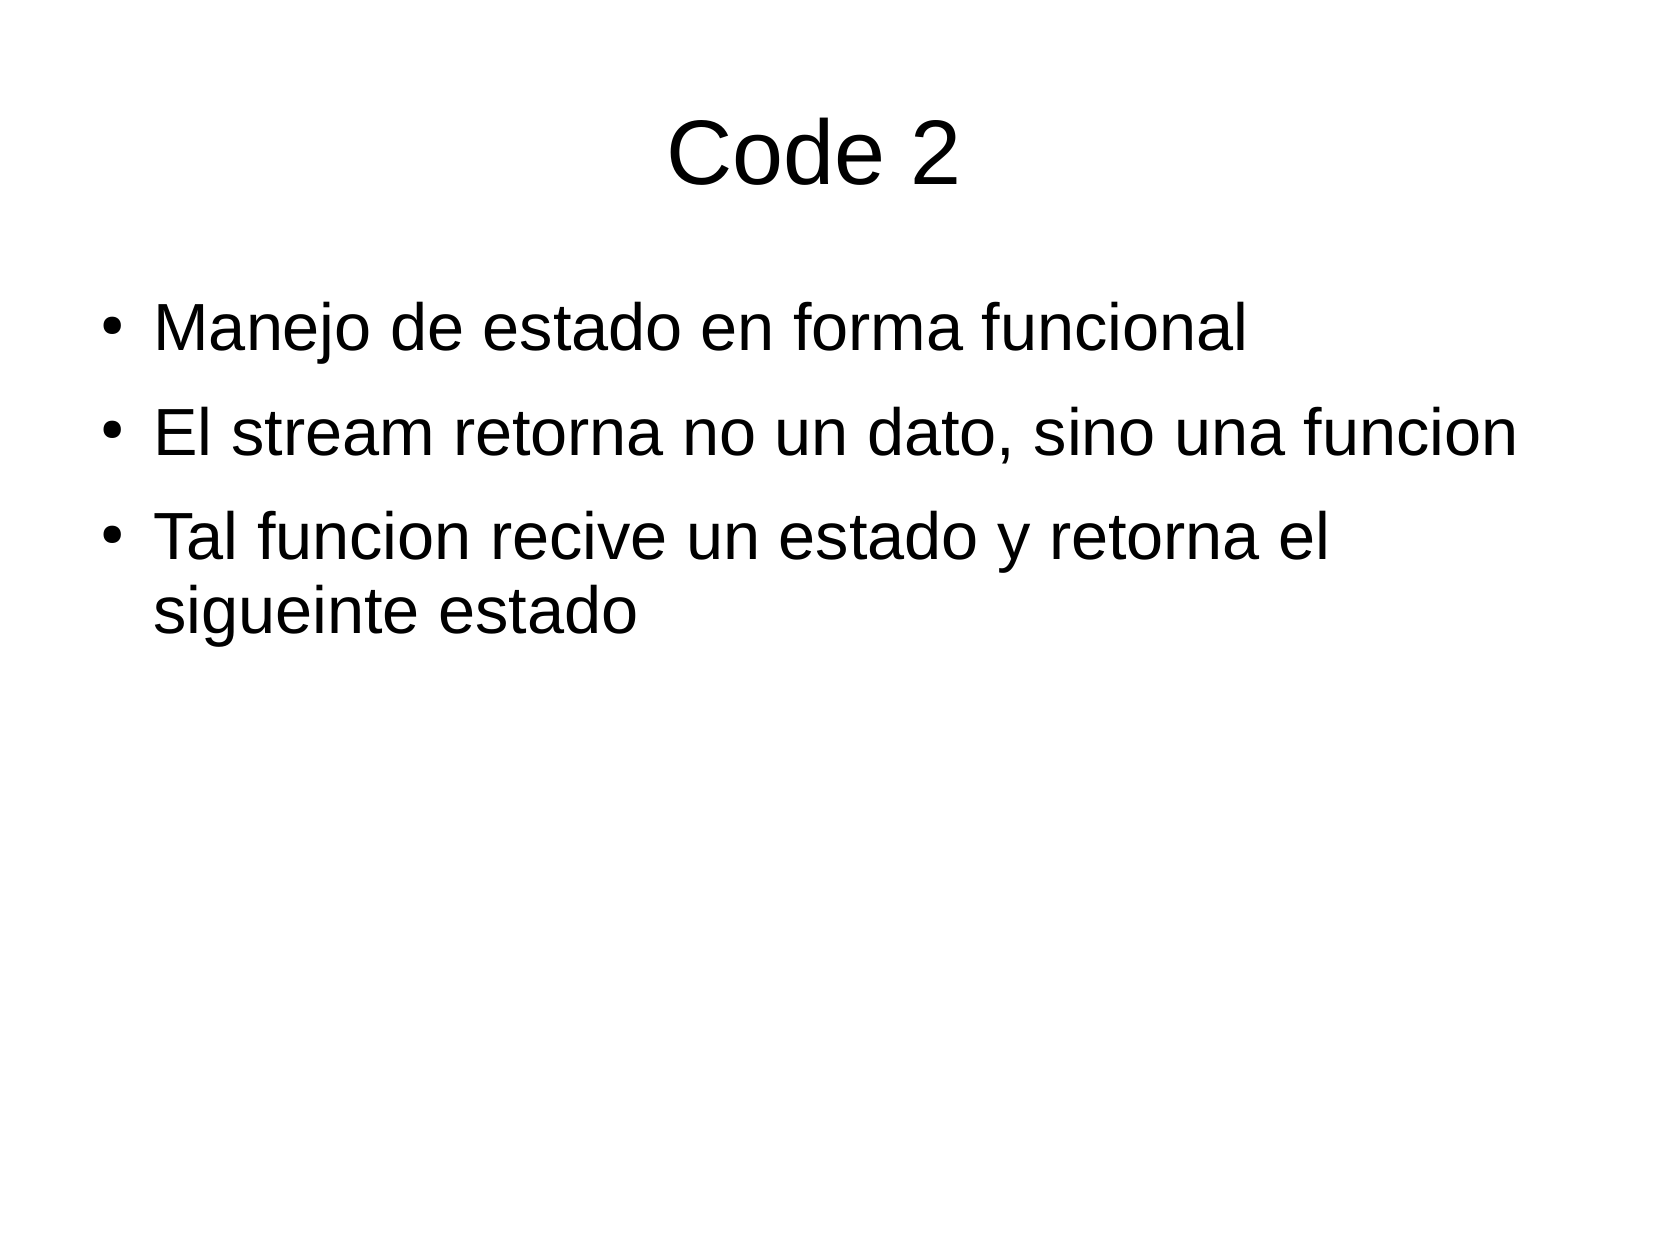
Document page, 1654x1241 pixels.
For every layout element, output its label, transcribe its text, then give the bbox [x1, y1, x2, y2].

title Code 2 [82, 49, 1571, 257]
list Manejo de estado en forma funcional El stream retorna no un dato, sino una funcion Tal funcion recive un estado y retorna el sigueinte estado [82, 290, 1571, 1010]
